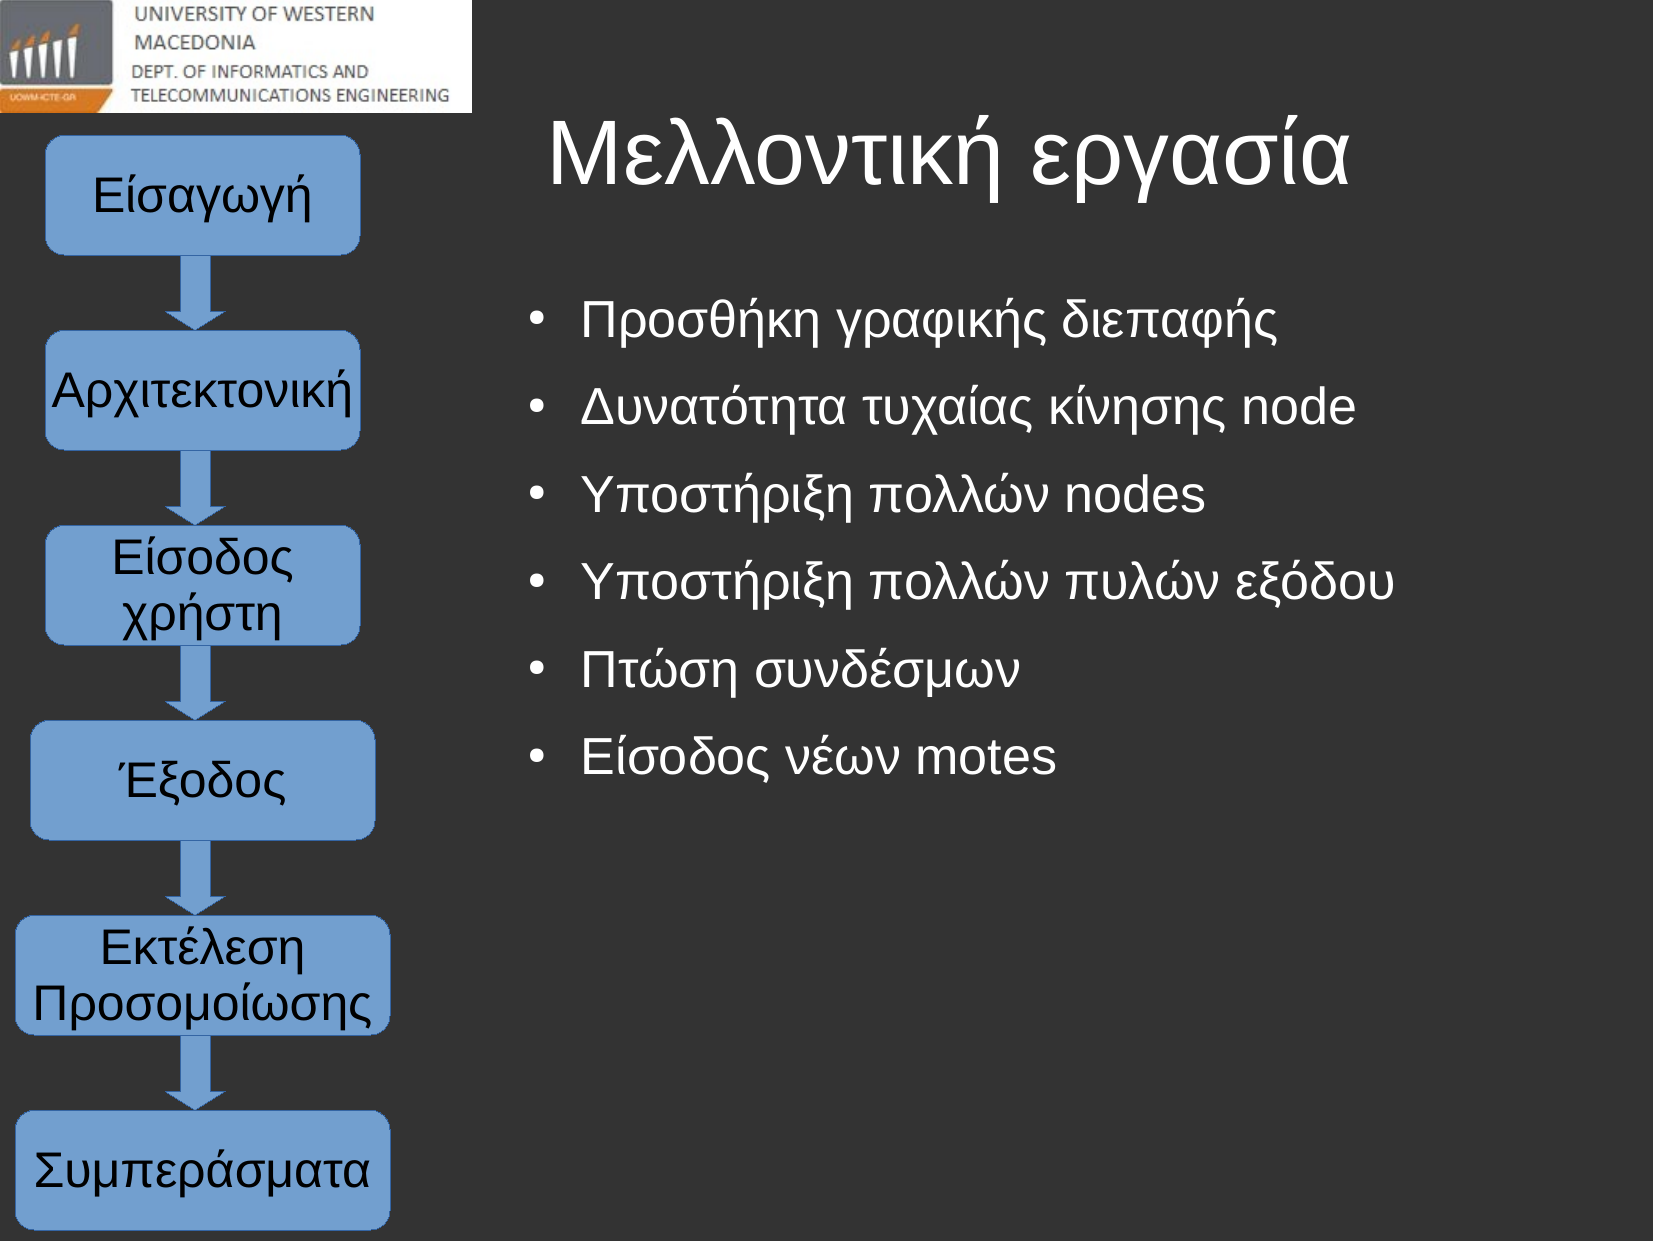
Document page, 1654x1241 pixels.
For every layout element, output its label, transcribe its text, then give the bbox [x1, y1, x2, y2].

picture [0, 0, 472, 113]
title Μελλοντική εργασία [330, 49, 1571, 257]
text_box Είσαγωγή [45, 135, 361, 256]
list Προσθήκη γραφικής διεπαφής Δυνατότητα τυχαίας κίνησης node Υποστήριξη πολλών nodes Υποστήριξη πολλών πυλών εξόδου Πτώση συνδέσμων Είσοδος νέων motes [510, 290, 1571, 1010]
text_box Είσοδος χρήστη [45, 525, 361, 646]
text_box Συμπεράσματα [15, 1110, 391, 1231]
text_box [165, 255, 226, 331]
text_box [165, 450, 226, 526]
text_box [165, 1035, 226, 1111]
text_box [165, 840, 226, 916]
text_box Εκτέλεση Προσομοίωσης [15, 915, 391, 1036]
text_box [165, 645, 226, 721]
text_box Έξοδος [30, 720, 376, 841]
text_box Αρχιτεκτονική [45, 330, 361, 451]
